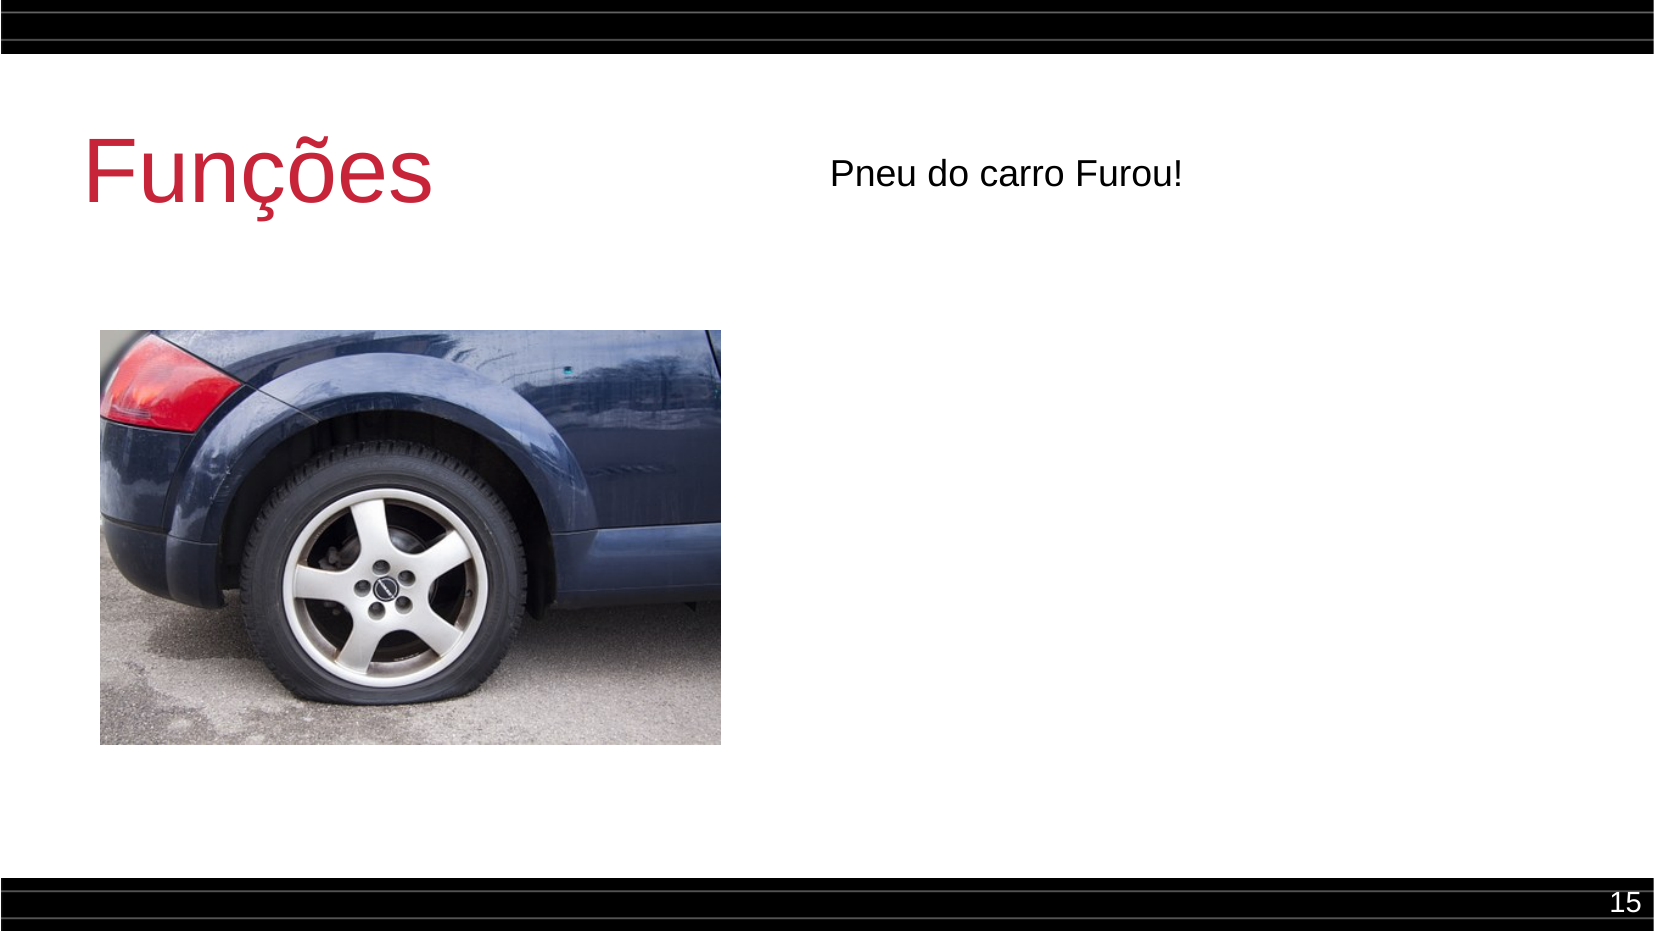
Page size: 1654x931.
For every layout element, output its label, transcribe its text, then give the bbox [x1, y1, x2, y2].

picture [100, 330, 721, 745]
text_box Pneu do carro Furou! [814, 144, 1359, 244]
title Funções [82, 92, 1571, 249]
picture [1, 0, 1654, 54]
picture [1, 878, 1654, 931]
